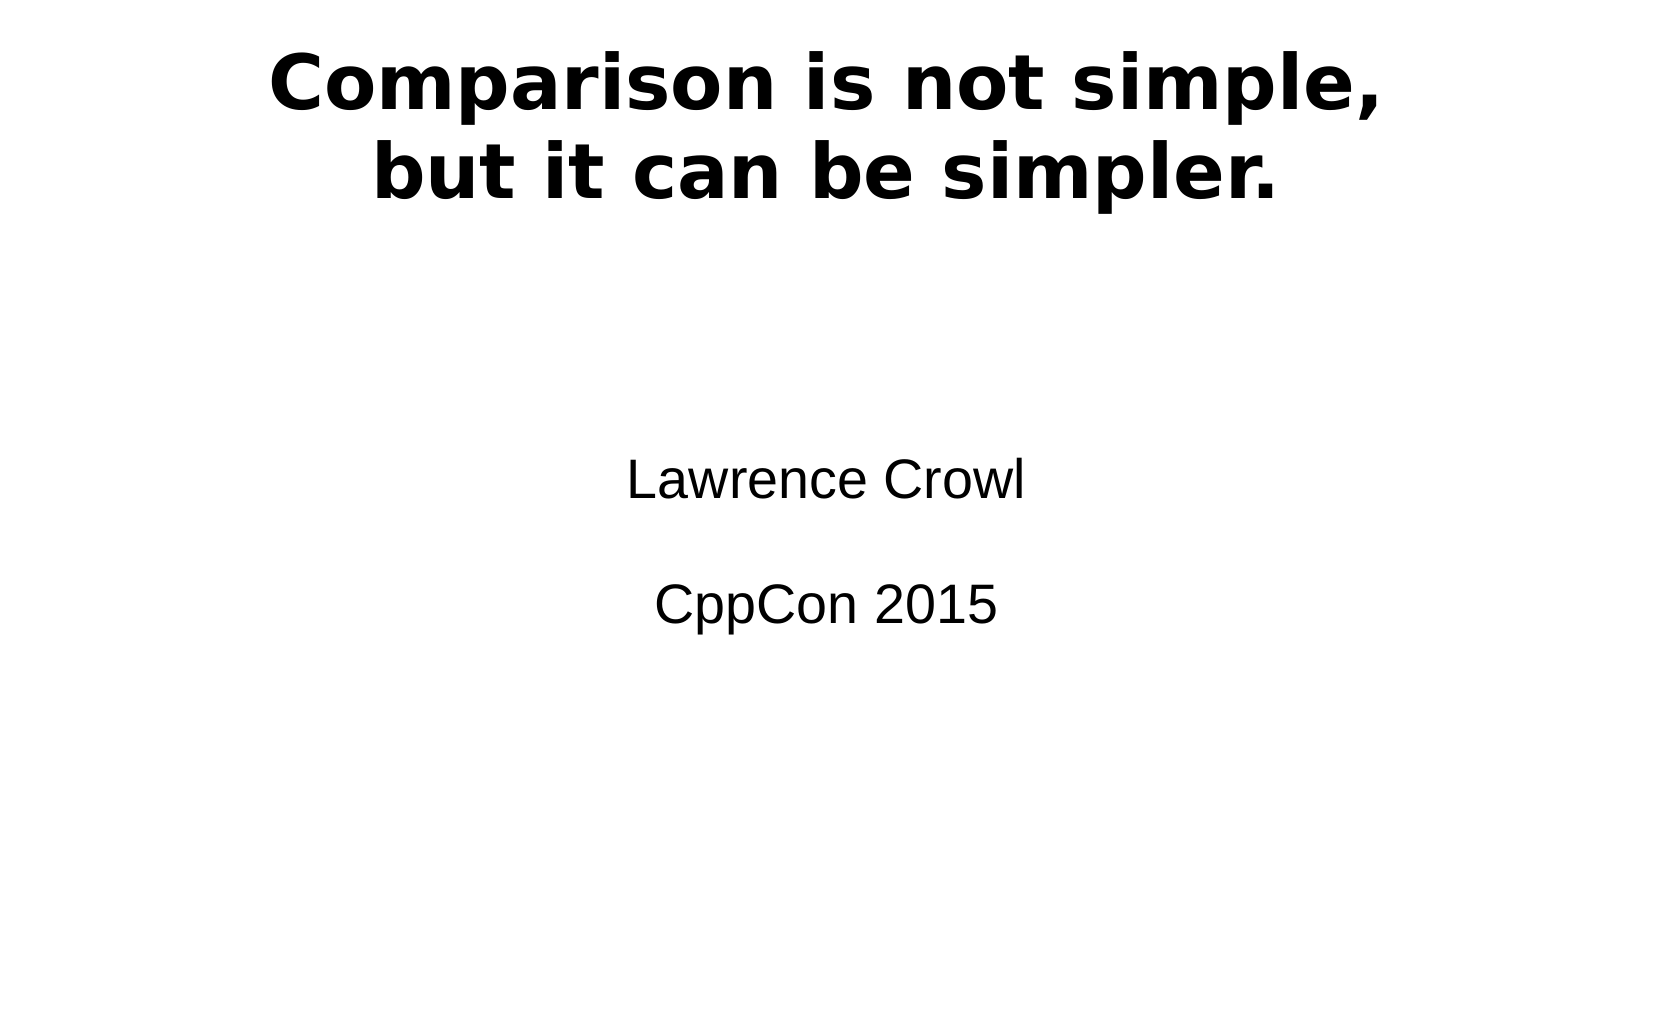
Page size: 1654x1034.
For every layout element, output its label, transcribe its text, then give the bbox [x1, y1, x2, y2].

subtitle Lawrence Crowl CppCon 2015 [82, 241, 1571, 842]
title Comparison is not simple, but it can be simpler. [82, 38, 1571, 217]
